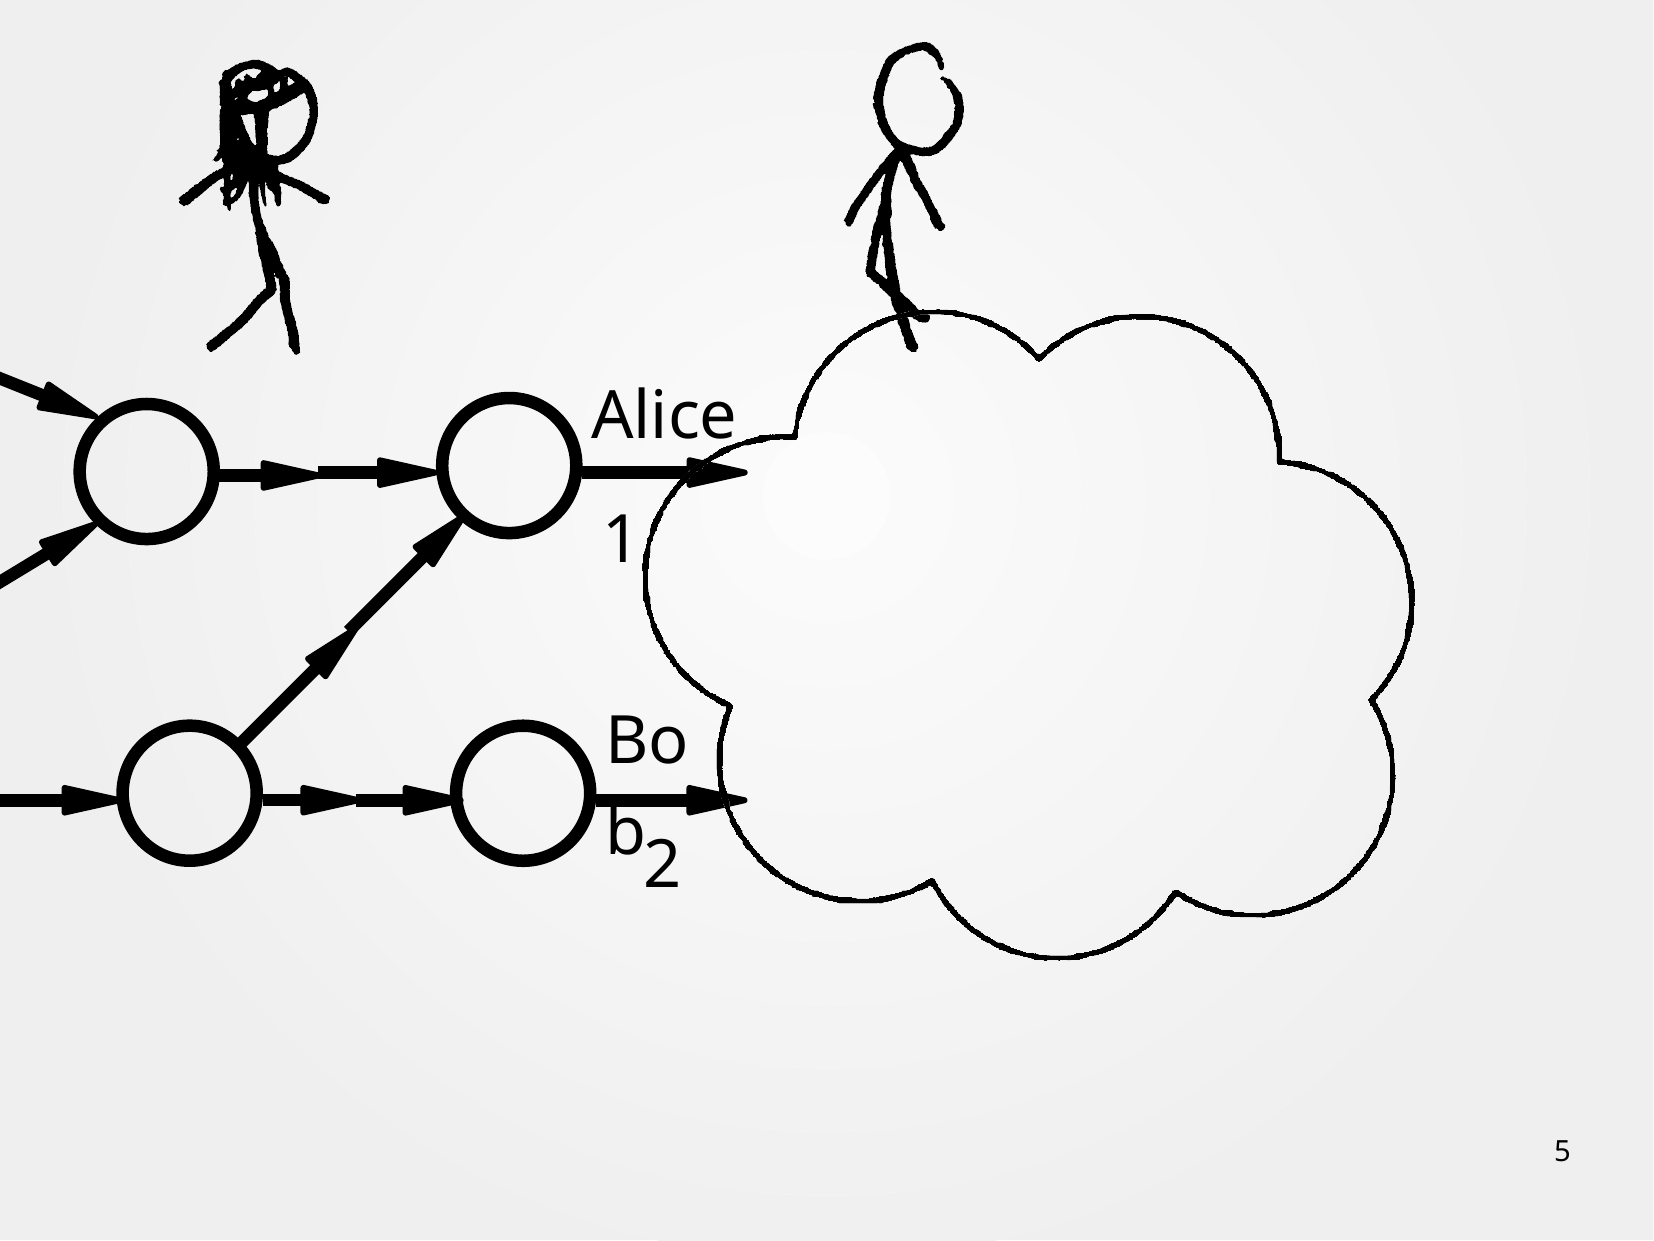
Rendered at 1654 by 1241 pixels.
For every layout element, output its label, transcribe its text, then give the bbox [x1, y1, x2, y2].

picture [177, 58, 332, 355]
text_box Bob [590, 684, 637, 780]
picture [637, 38, 1418, 1034]
text_box 1 [587, 484, 637, 587]
text_box Alice [576, 359, 637, 455]
text_box 2 [628, 809, 637, 911]
